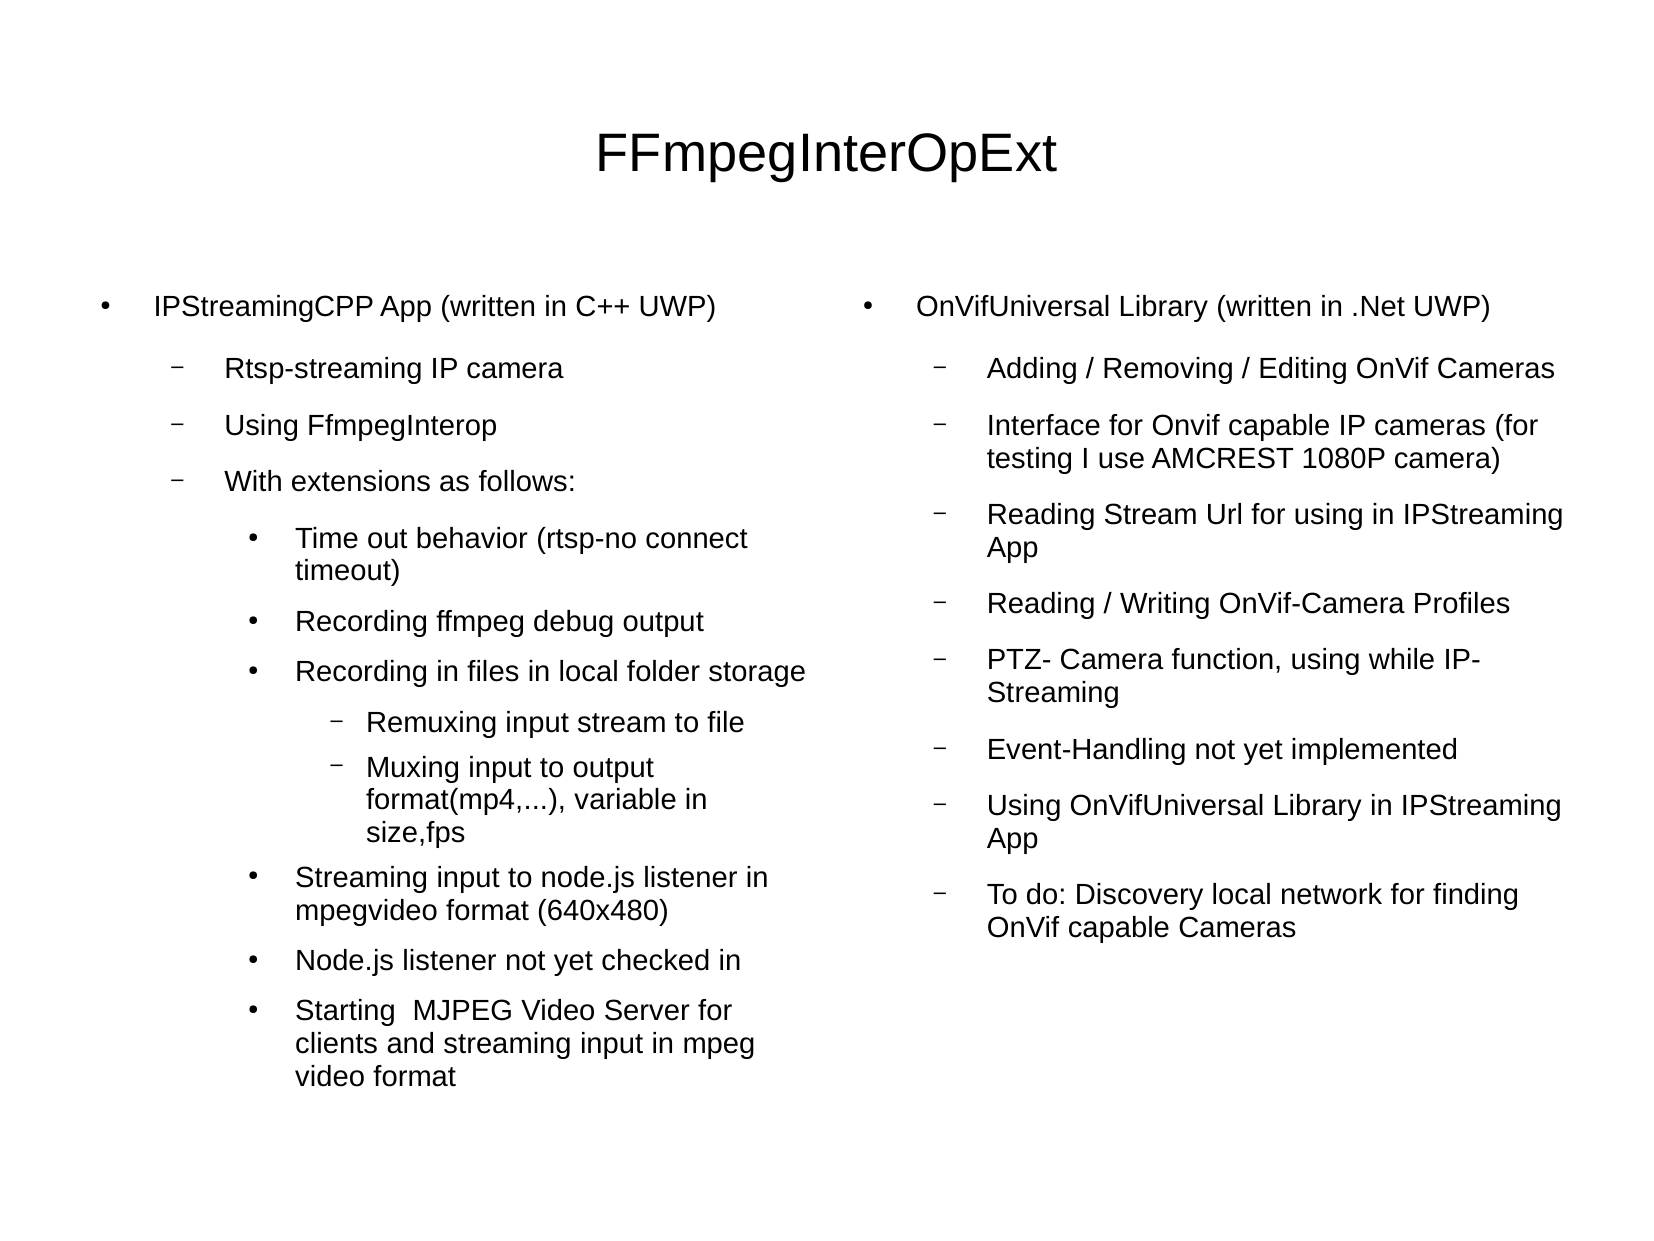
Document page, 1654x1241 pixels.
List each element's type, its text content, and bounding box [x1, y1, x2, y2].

title FFmpegInterOpExt [82, 49, 1571, 257]
list OnVifUniversal Library (written in .Net UWP) Adding / Removing / Editing OnVif Cameras Interface for Onvif capable IP cameras (for testing I use AMCREST 1080P camera) Reading Stream Url for using in IPStreaming App Reading / Writing OnVif-Camera Profiles PTZ- Camera function, using while IP-Streaming Event-Handling not yet implemented Using OnVifUniversal Library in IPStreaming App To do: Discovery local network for finding OnVif capable Cameras [845, 290, 1572, 1109]
list IPStreamingCPP App (written in C++ UWP) Rtsp-streaming IP camera Using FfmpegInterop With extensions as follows: Time out behavior (rtsp-no connect timeout) Recording ffmpeg debug output Recording in files in local folder storage Remuxing input stream to file Muxing input to output format(mp4,...), variable in size,fps Streaming input to node.js listener in mpegvideo format (640x480) Node.js listener not yet checked in Starting MJPEG Video Server for clients and streaming input in mpeg video format [82, 290, 809, 1109]
